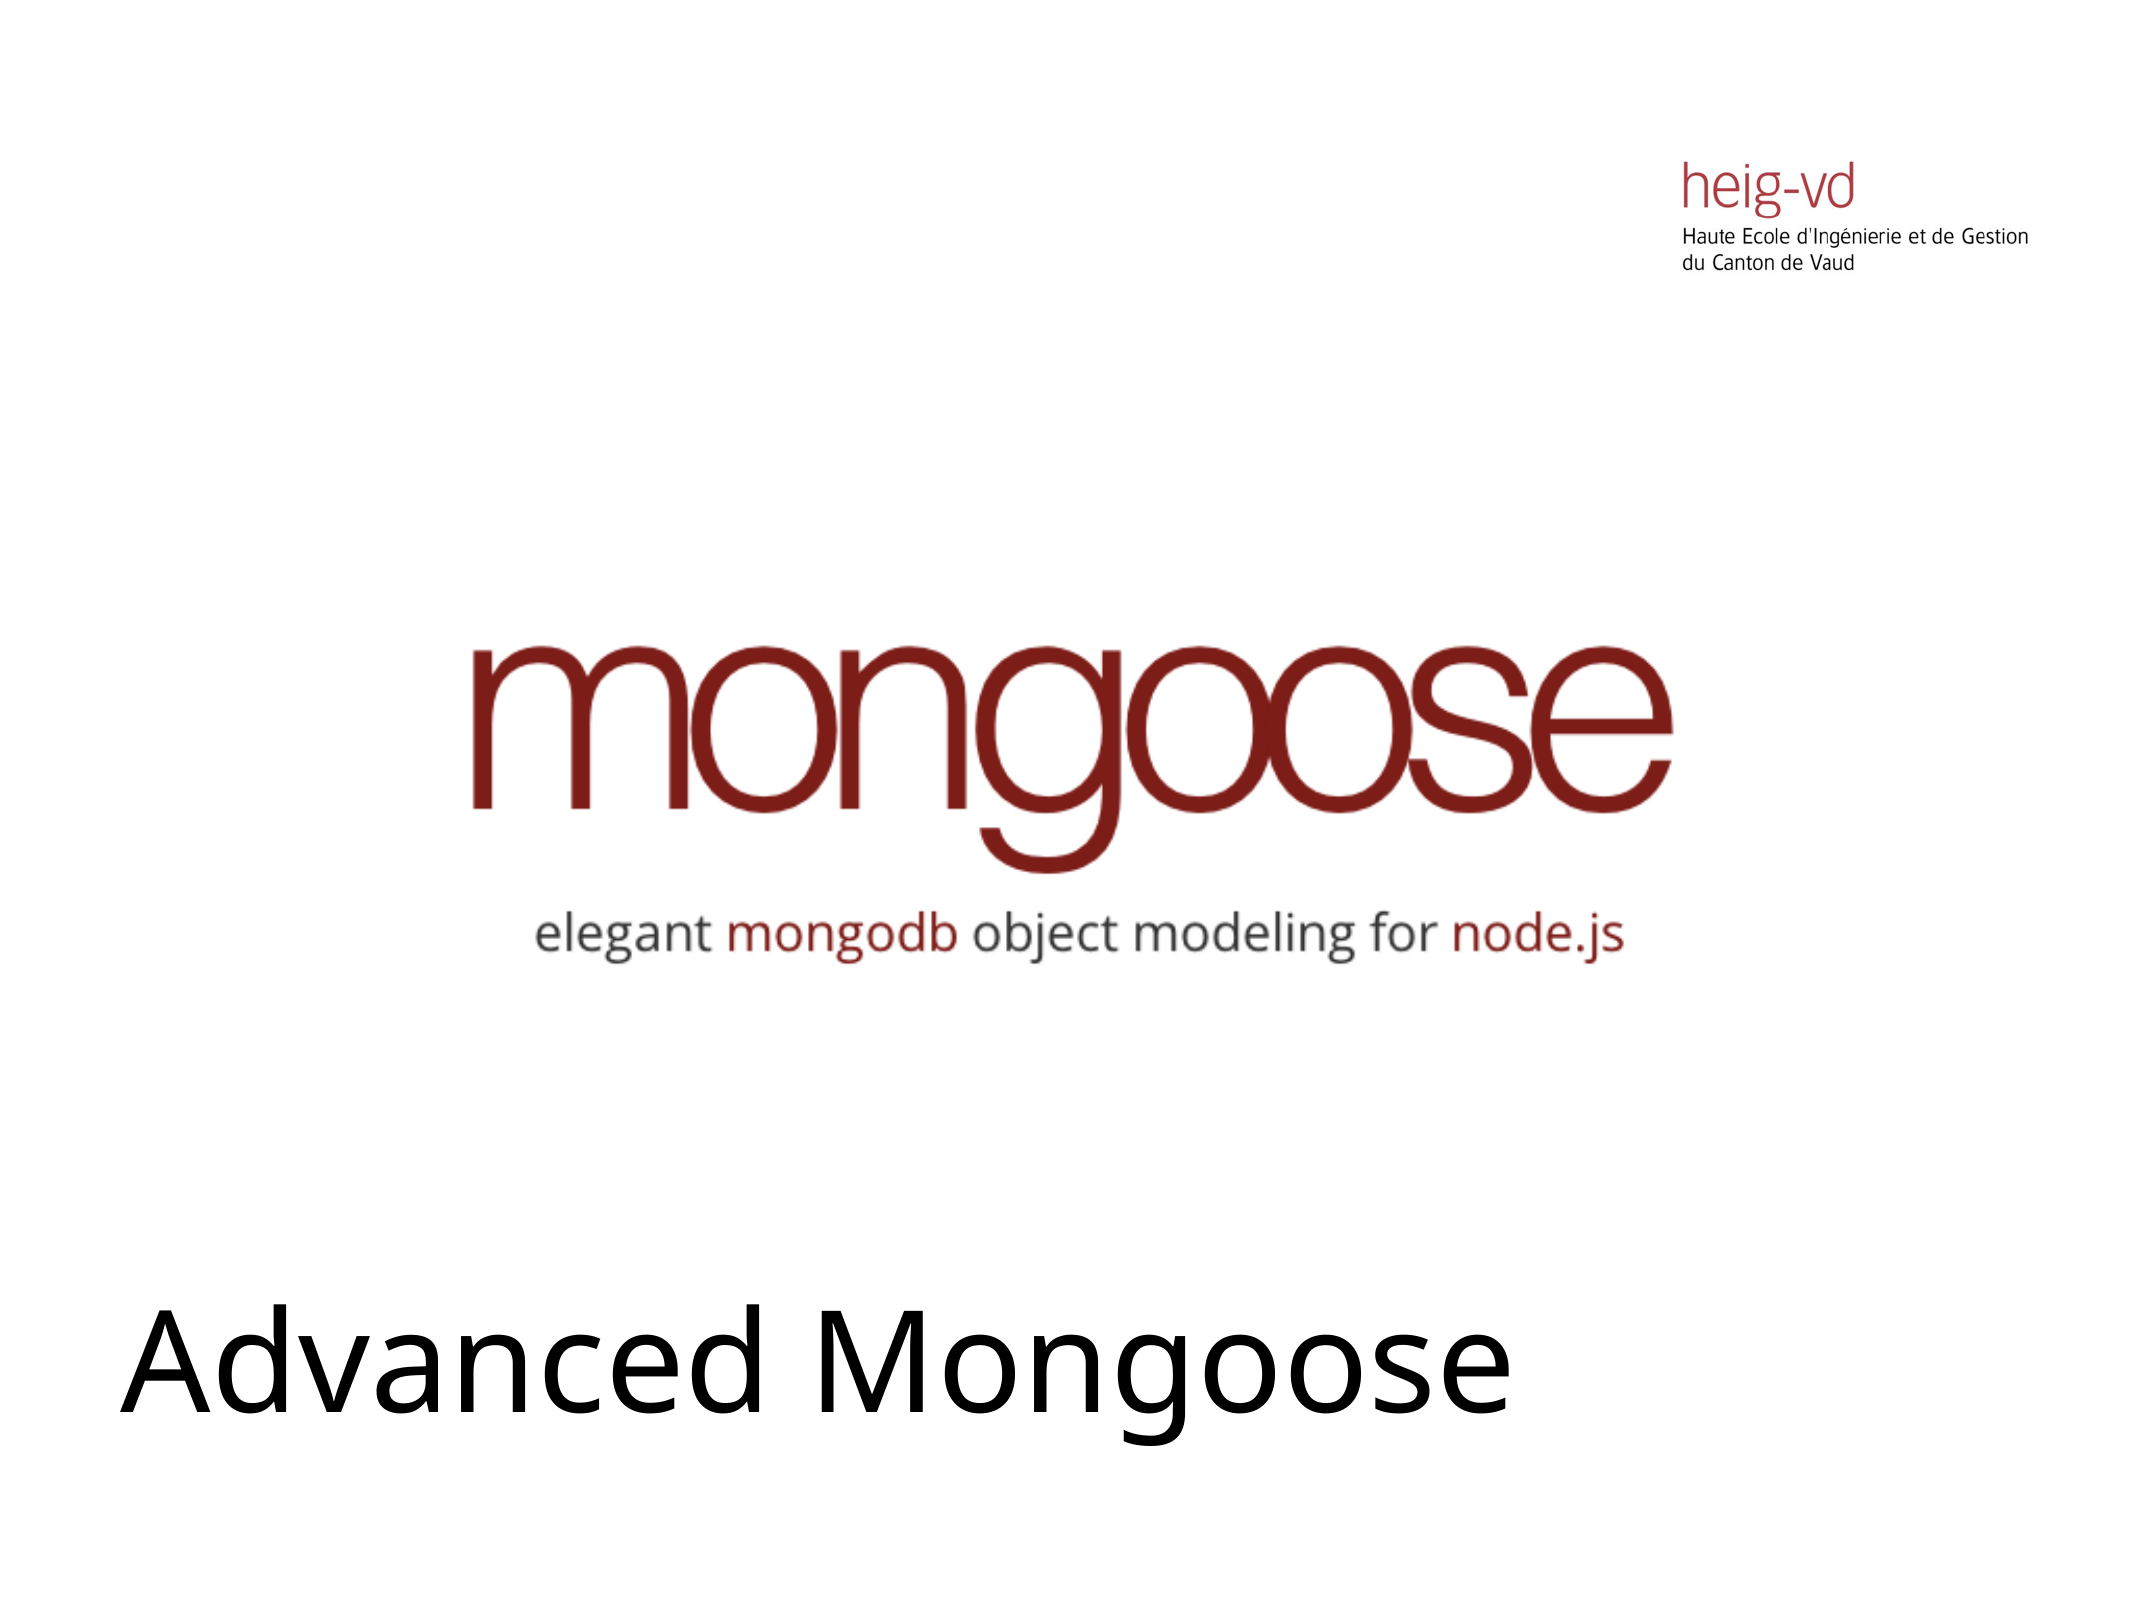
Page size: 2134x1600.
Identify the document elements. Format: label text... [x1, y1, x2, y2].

picture [1672, 149, 2036, 284]
text_box Advanced Mongoose [112, 1262, 2054, 1449]
picture [434, 615, 1699, 985]
